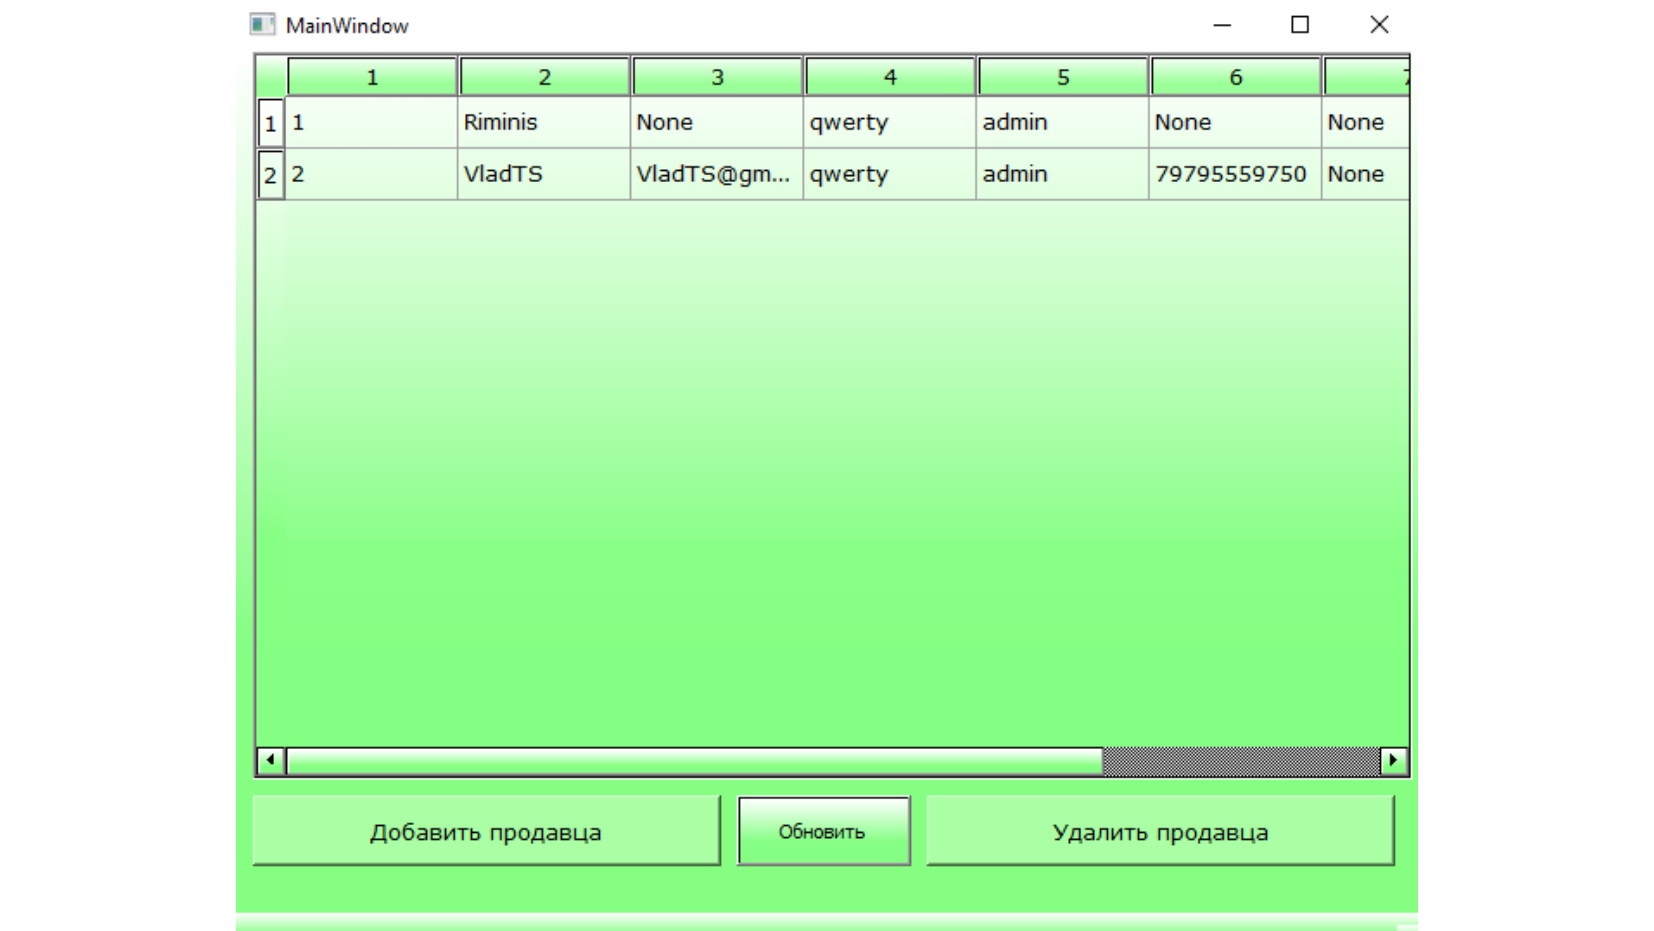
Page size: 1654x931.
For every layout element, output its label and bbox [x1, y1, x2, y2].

picture [236, 4, 1418, 931]
